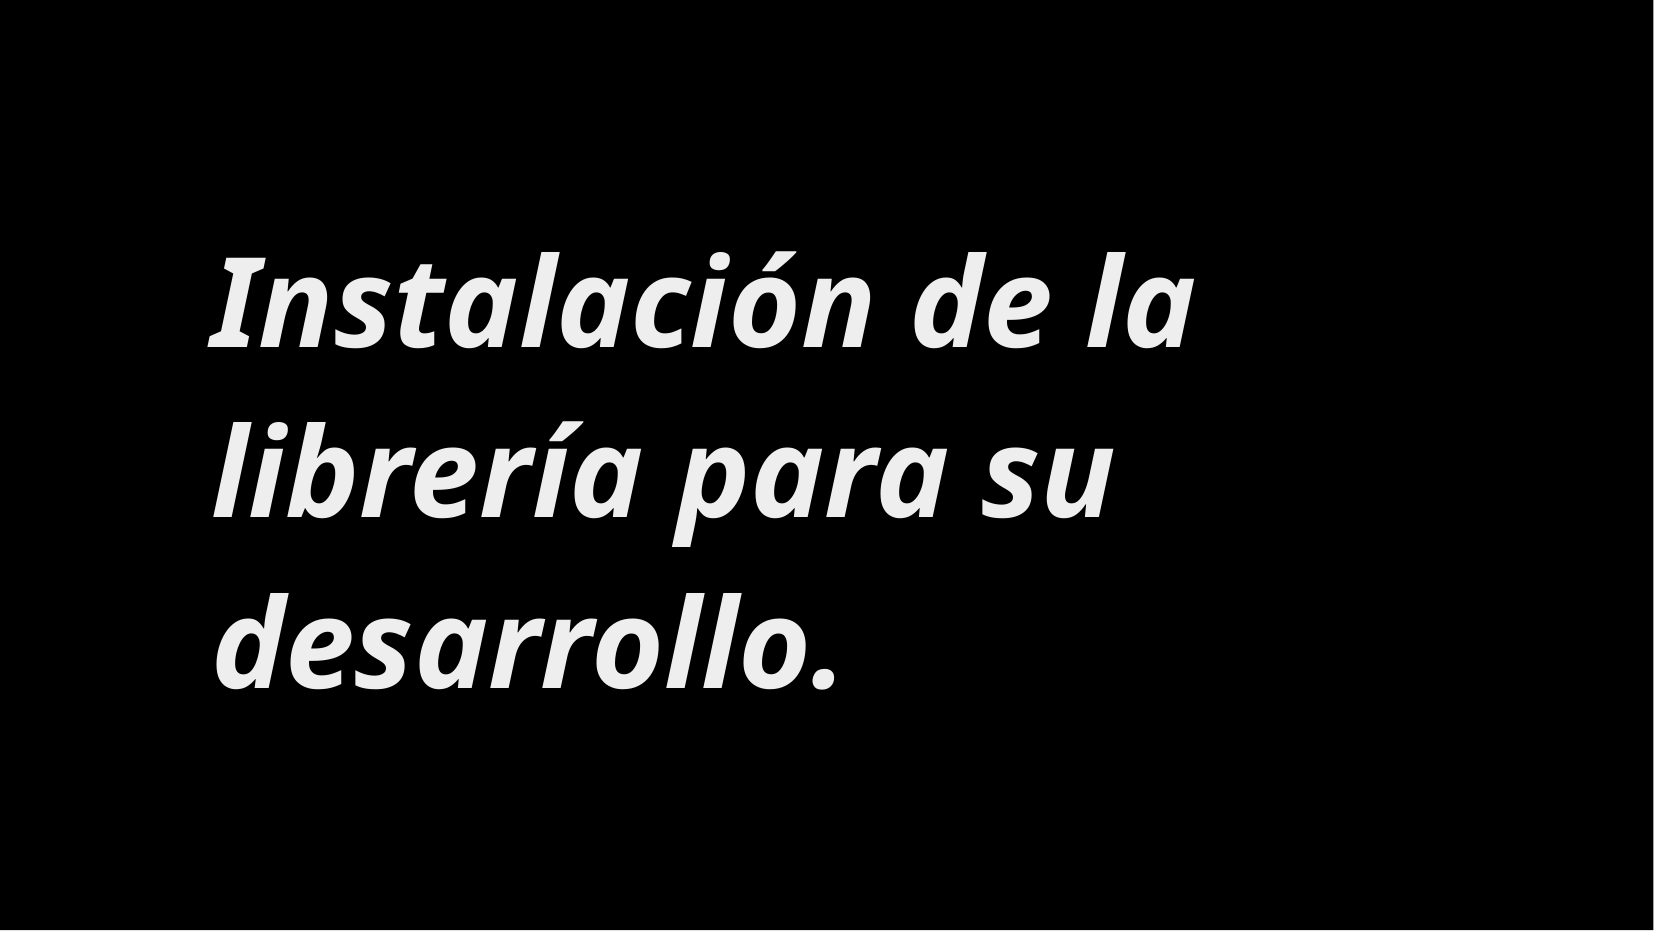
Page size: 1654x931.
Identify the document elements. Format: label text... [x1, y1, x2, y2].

text_box Instalación de la librería para su desarrollo. [196, 205, 1425, 472]
text_box [0, 0, 1654, 931]
